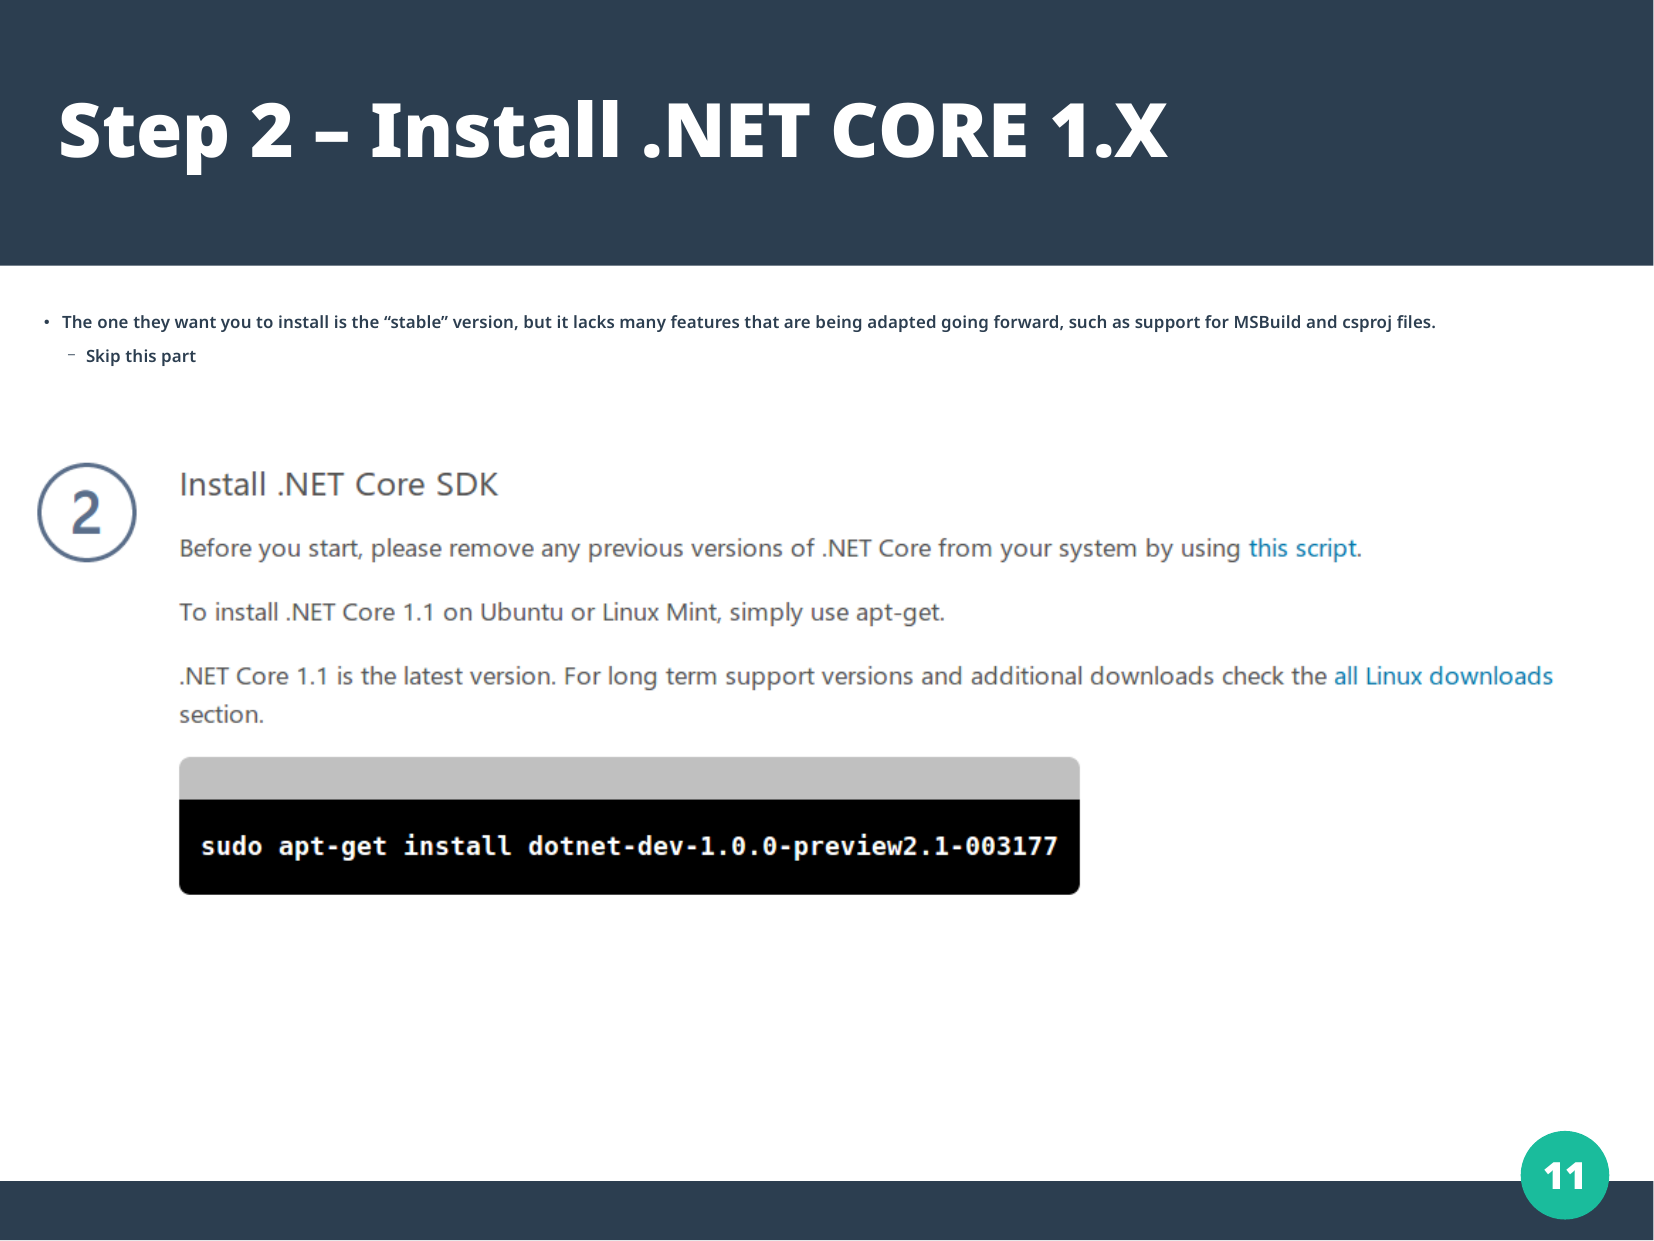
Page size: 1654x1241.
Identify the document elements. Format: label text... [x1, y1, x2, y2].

picture [29, 436, 1595, 922]
title Step 2 – Install .NET CORE 1.X [59, 49, 1595, 207]
text_box The one they want you to install is the “stable” version, but it lacks many features that are being adapted going forward, such as support for MSBuild and csproj files. Skip this part [37, 310, 1536, 384]
